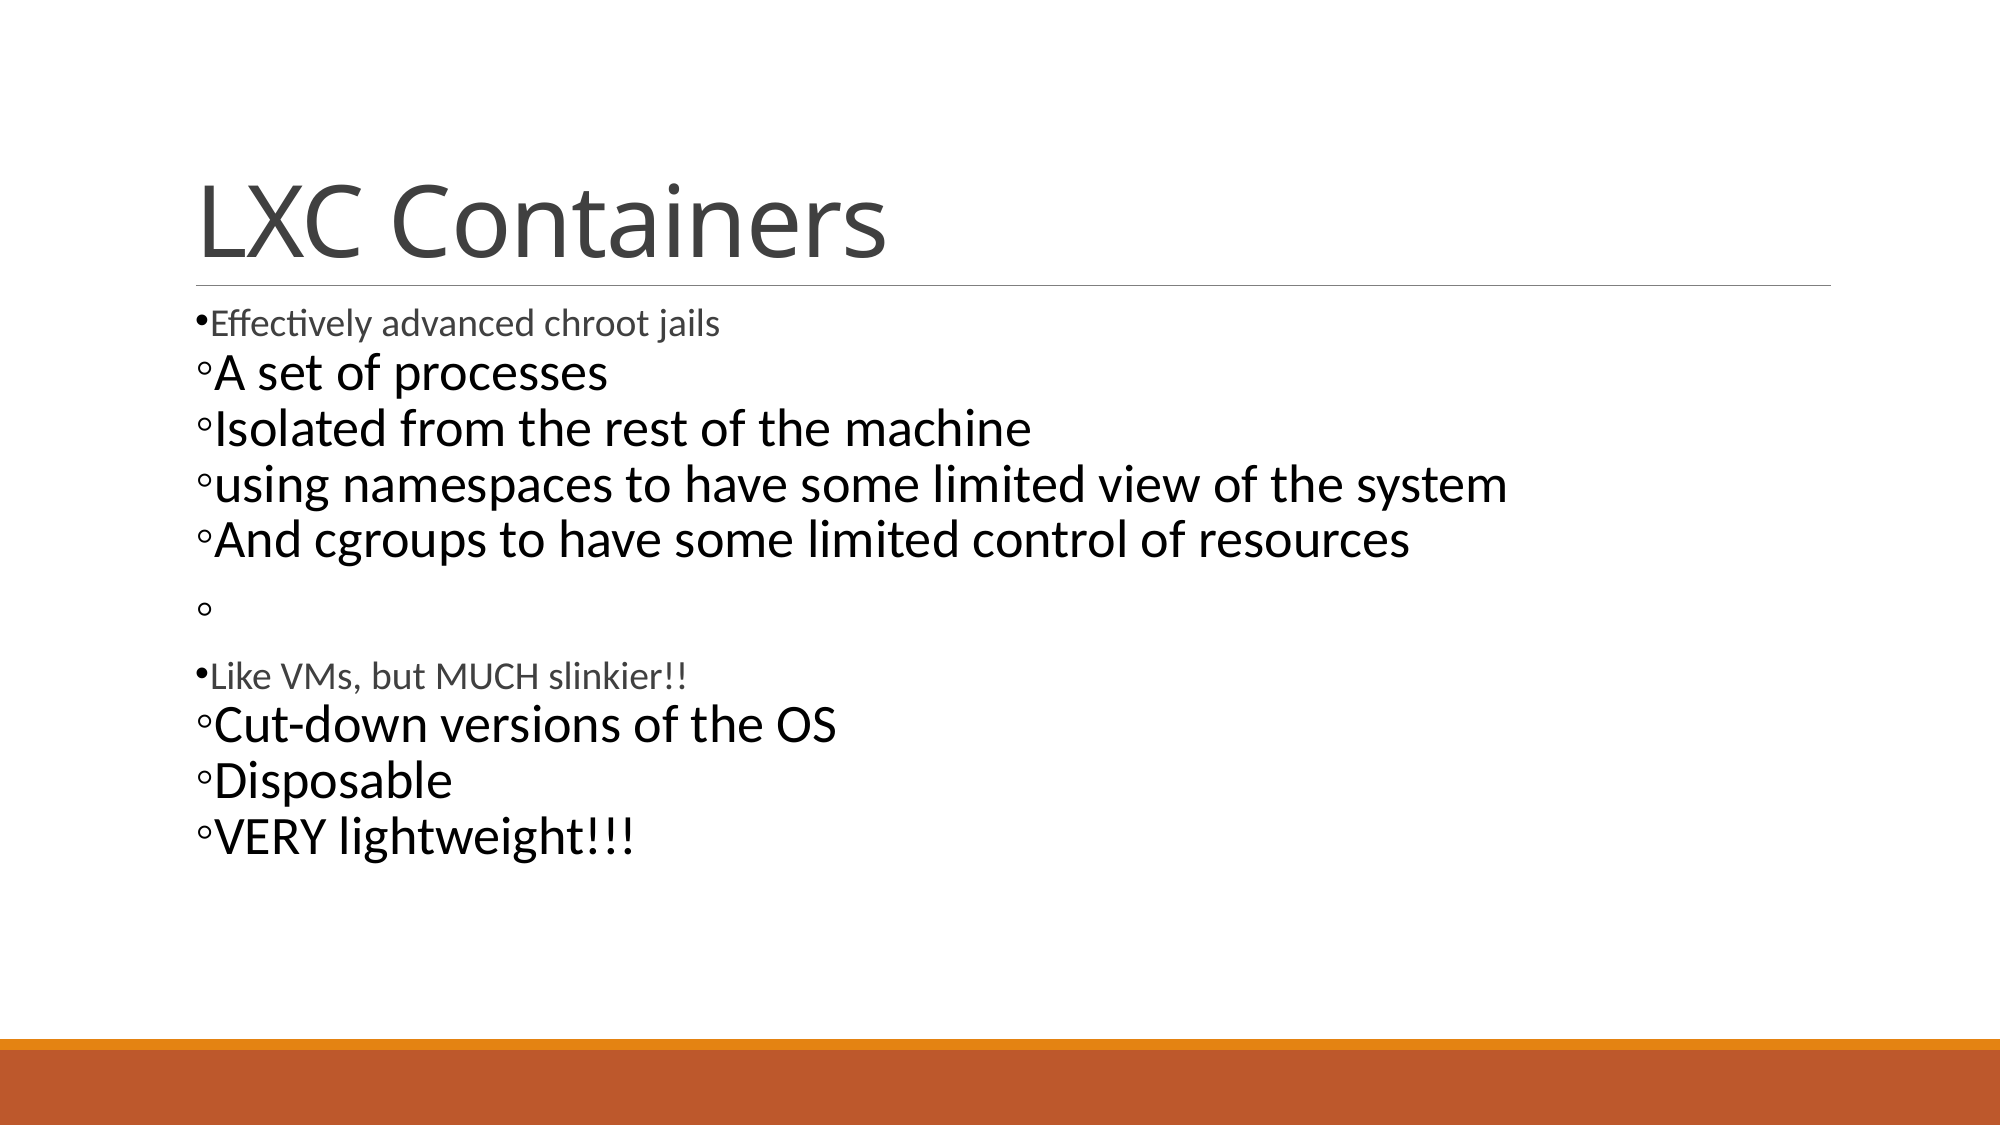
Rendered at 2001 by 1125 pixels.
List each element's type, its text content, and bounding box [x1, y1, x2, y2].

list Effectively advanced chroot jails A set of processes Isolated from the rest of the machine using namespaces to have some limited view of the system And cgroups to have some limited control of resources Like VMs, but MUCH slinkier!! Cut-down versions of the OS Disposable VERY lightweight!!! [180, 302, 1831, 963]
title LXC Containers [180, 47, 1831, 286]
